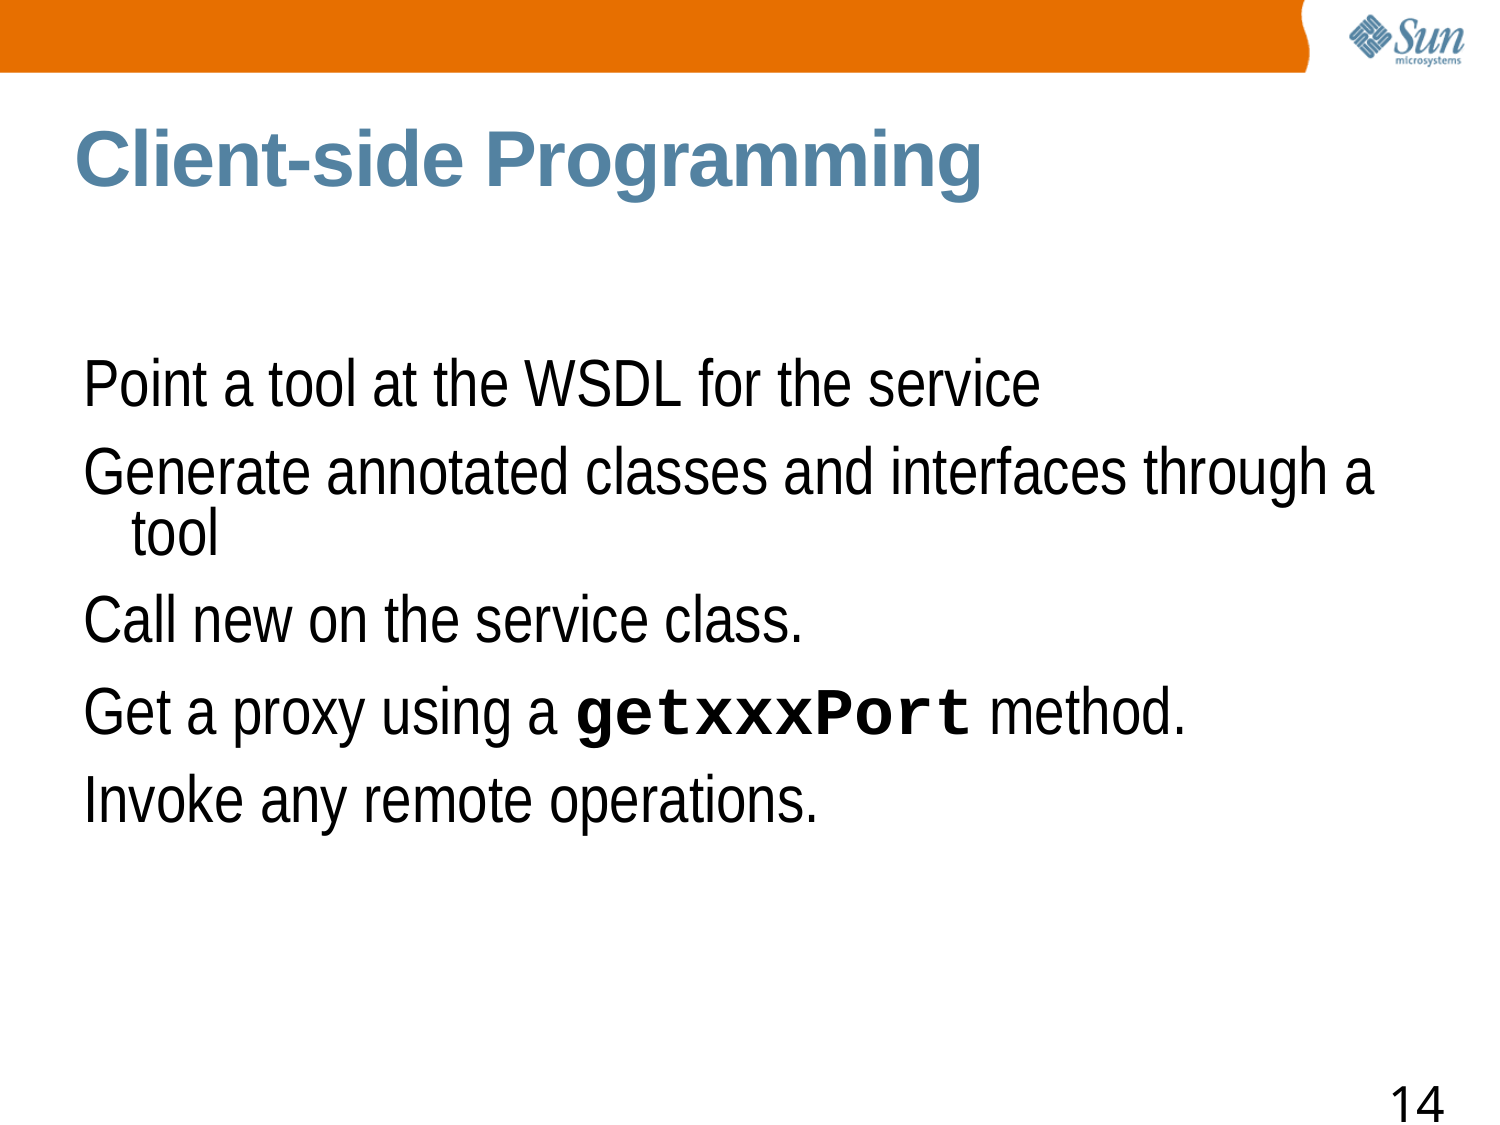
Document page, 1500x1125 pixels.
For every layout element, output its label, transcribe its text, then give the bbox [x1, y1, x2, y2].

picture [0, 0, 1500, 75]
text_box Point a tool at the WSDL for the service Generate annotated classes and interfaces through a tool Call new on the service class. Get a proxy using a getxxxPort method. Invoke any remote operations. [64, 279, 1401, 936]
title Client-side Programming [74, 122, 1437, 227]
